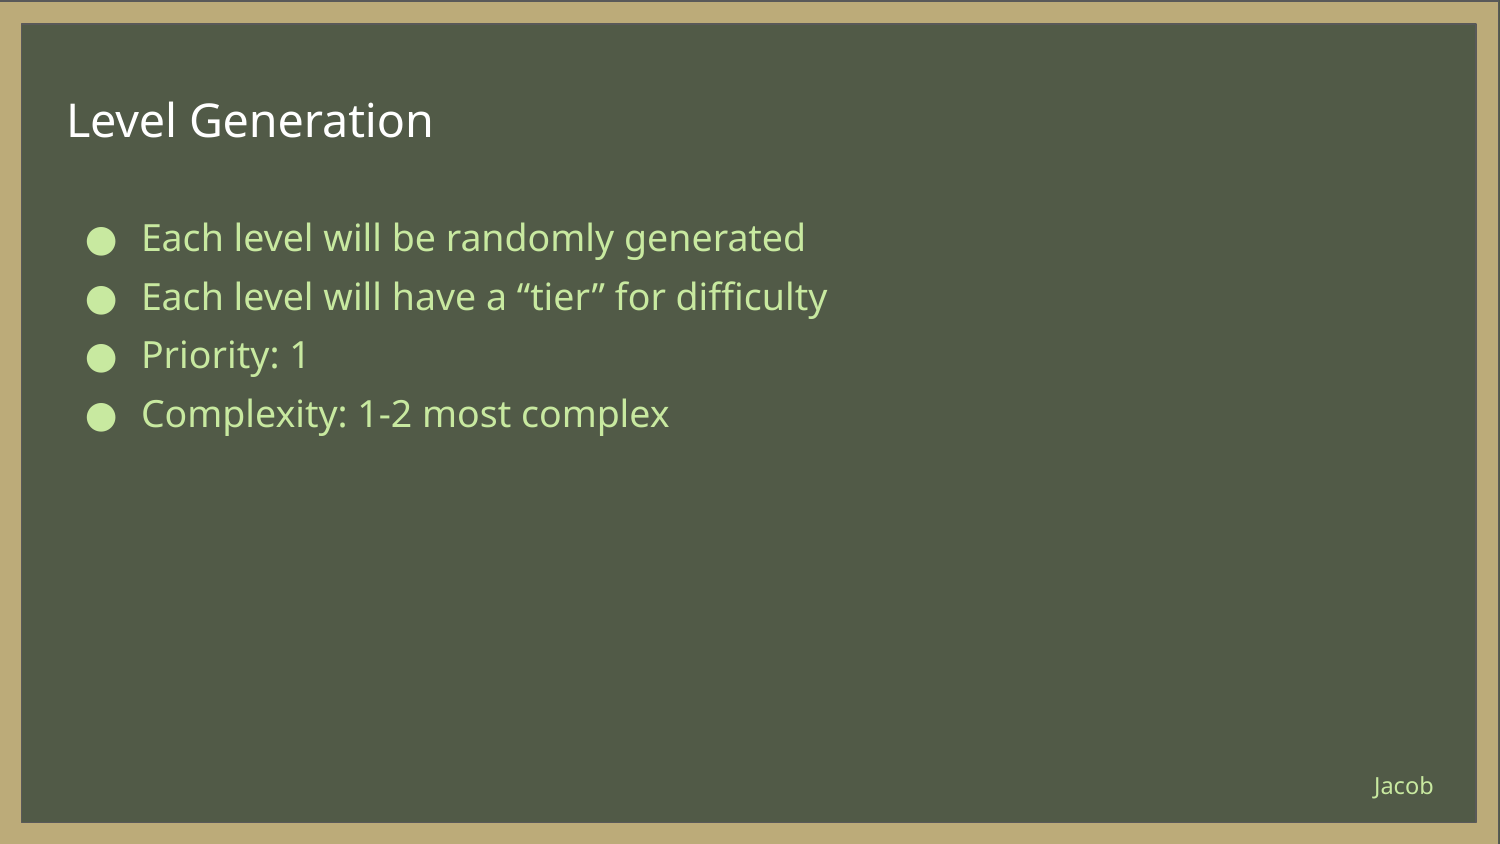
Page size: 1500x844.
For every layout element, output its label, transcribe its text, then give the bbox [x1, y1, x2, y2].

list Each level will be randomly generated Each level will have a “tier” for difficulty Priority: 1 Complexity: 1-2 most complex [51, 189, 1449, 750]
list Jacob [1069, 749, 1449, 817]
title Level Generation [51, 72, 1449, 167]
